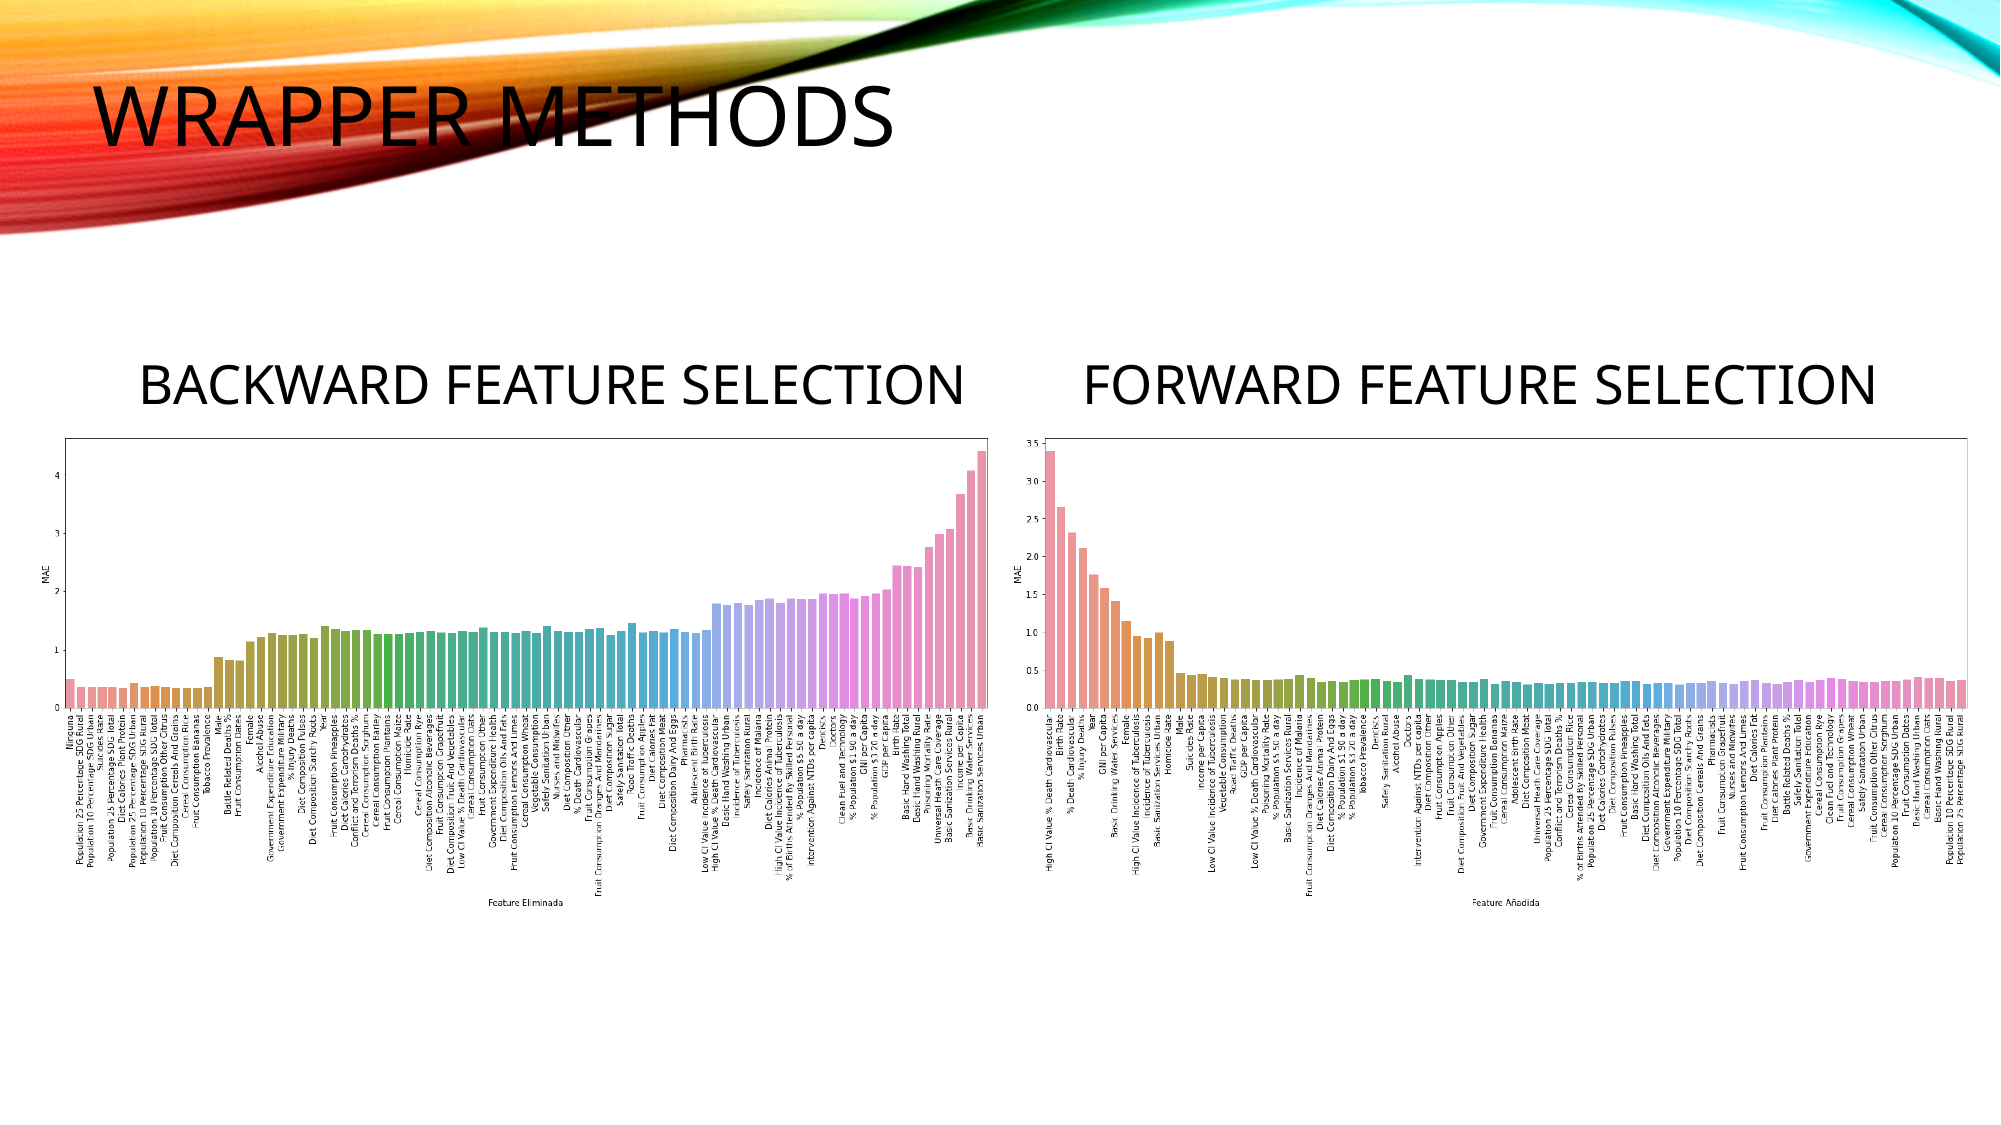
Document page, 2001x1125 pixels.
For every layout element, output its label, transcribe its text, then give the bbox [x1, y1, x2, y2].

title Wrapper methods [77, 64, 963, 175]
text_box forward feature selection [1067, 331, 1953, 442]
text_box Backward feature selection [123, 331, 1009, 442]
picture [36, 432, 992, 913]
picture [1008, 432, 1972, 913]
